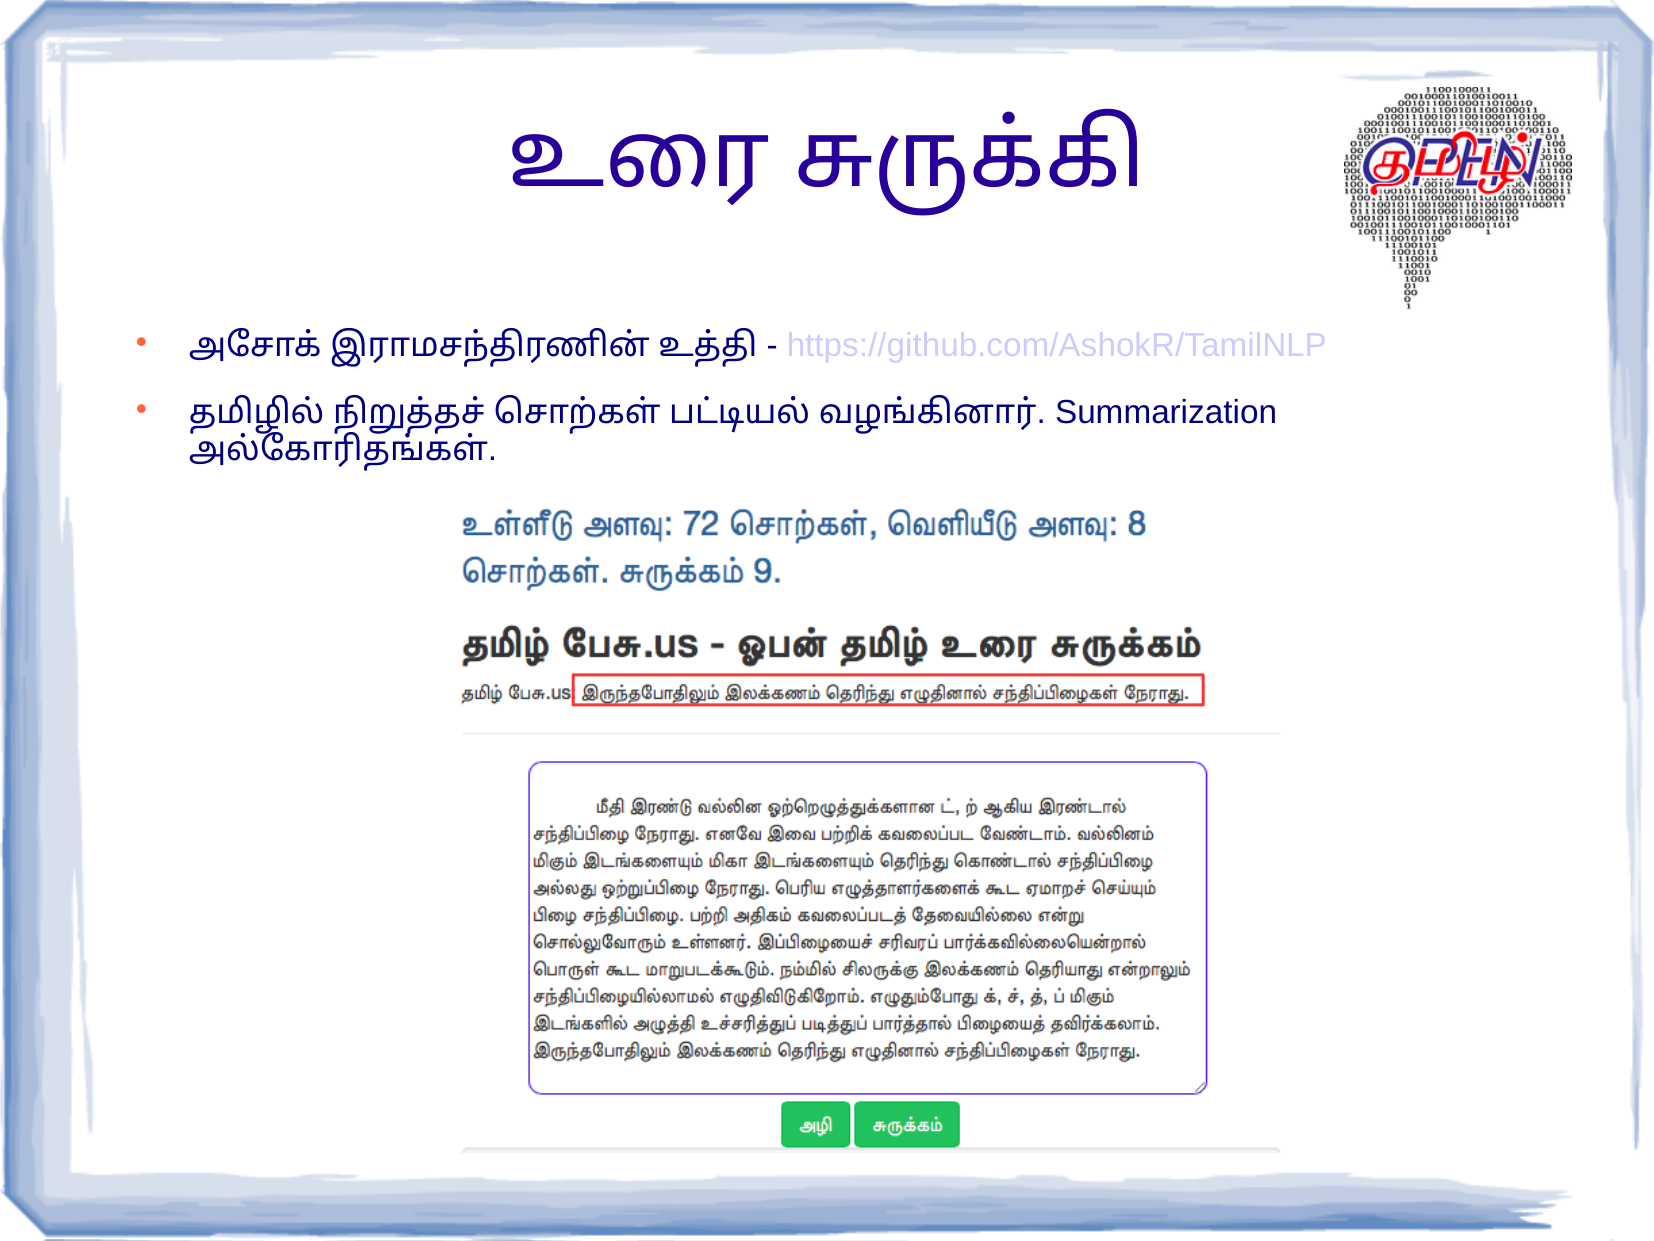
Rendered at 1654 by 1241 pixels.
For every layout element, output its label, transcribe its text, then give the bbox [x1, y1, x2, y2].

title உரை சுருக்கி [82, 49, 1571, 257]
picture [0, 0, 1654, 1241]
list அசோக் இராமசந்திரணின் உத்தி - https://github.com/AshokR/TamilNLP தமிழில் நிறுத்தச் சொற்கள் பட்டியல் வழங்கினார். Summarization அல்கோரிதங்கள். [118, 324, 1571, 1004]
